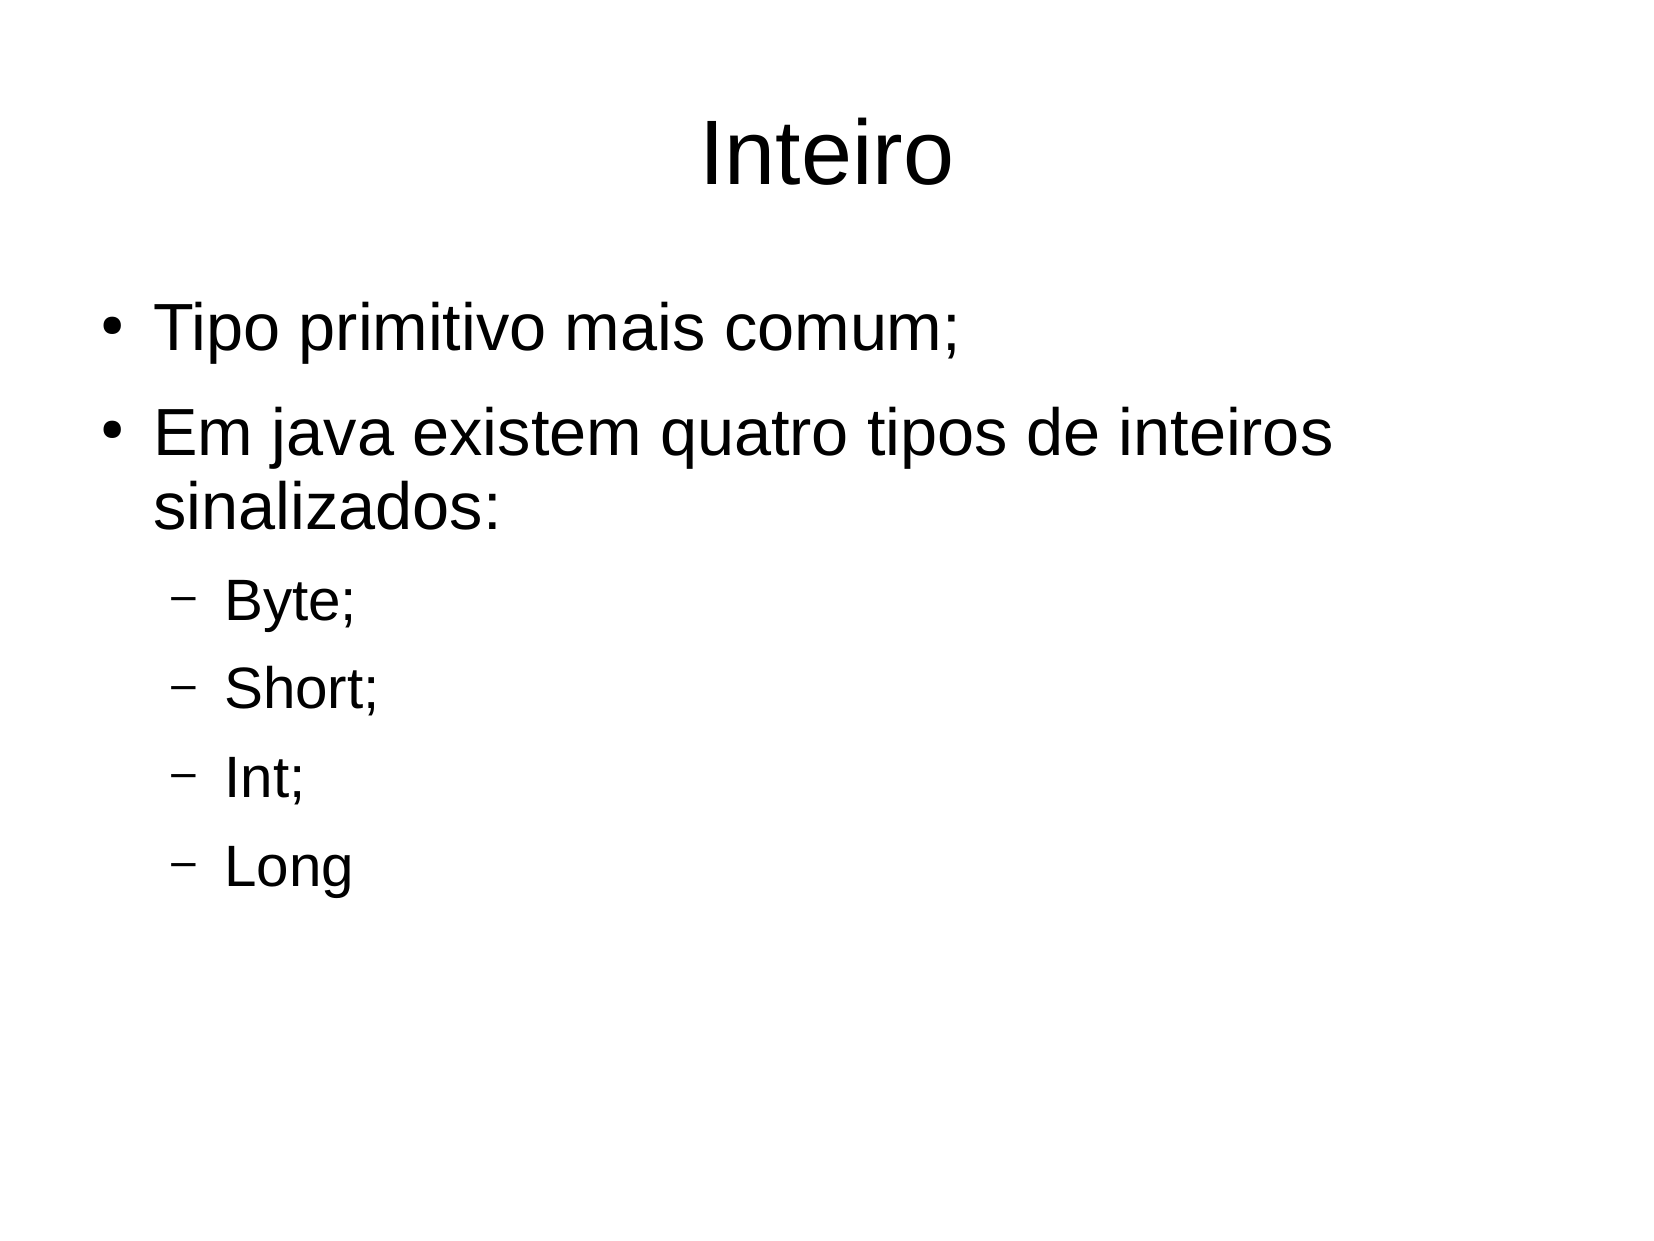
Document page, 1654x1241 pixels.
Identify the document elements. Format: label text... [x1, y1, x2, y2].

list Tipo primitivo mais comum; Em java existem quatro tipos de inteiros sinalizados: Byte; Short; Int; Long [82, 290, 1571, 1010]
title Inteiro [82, 49, 1571, 257]
